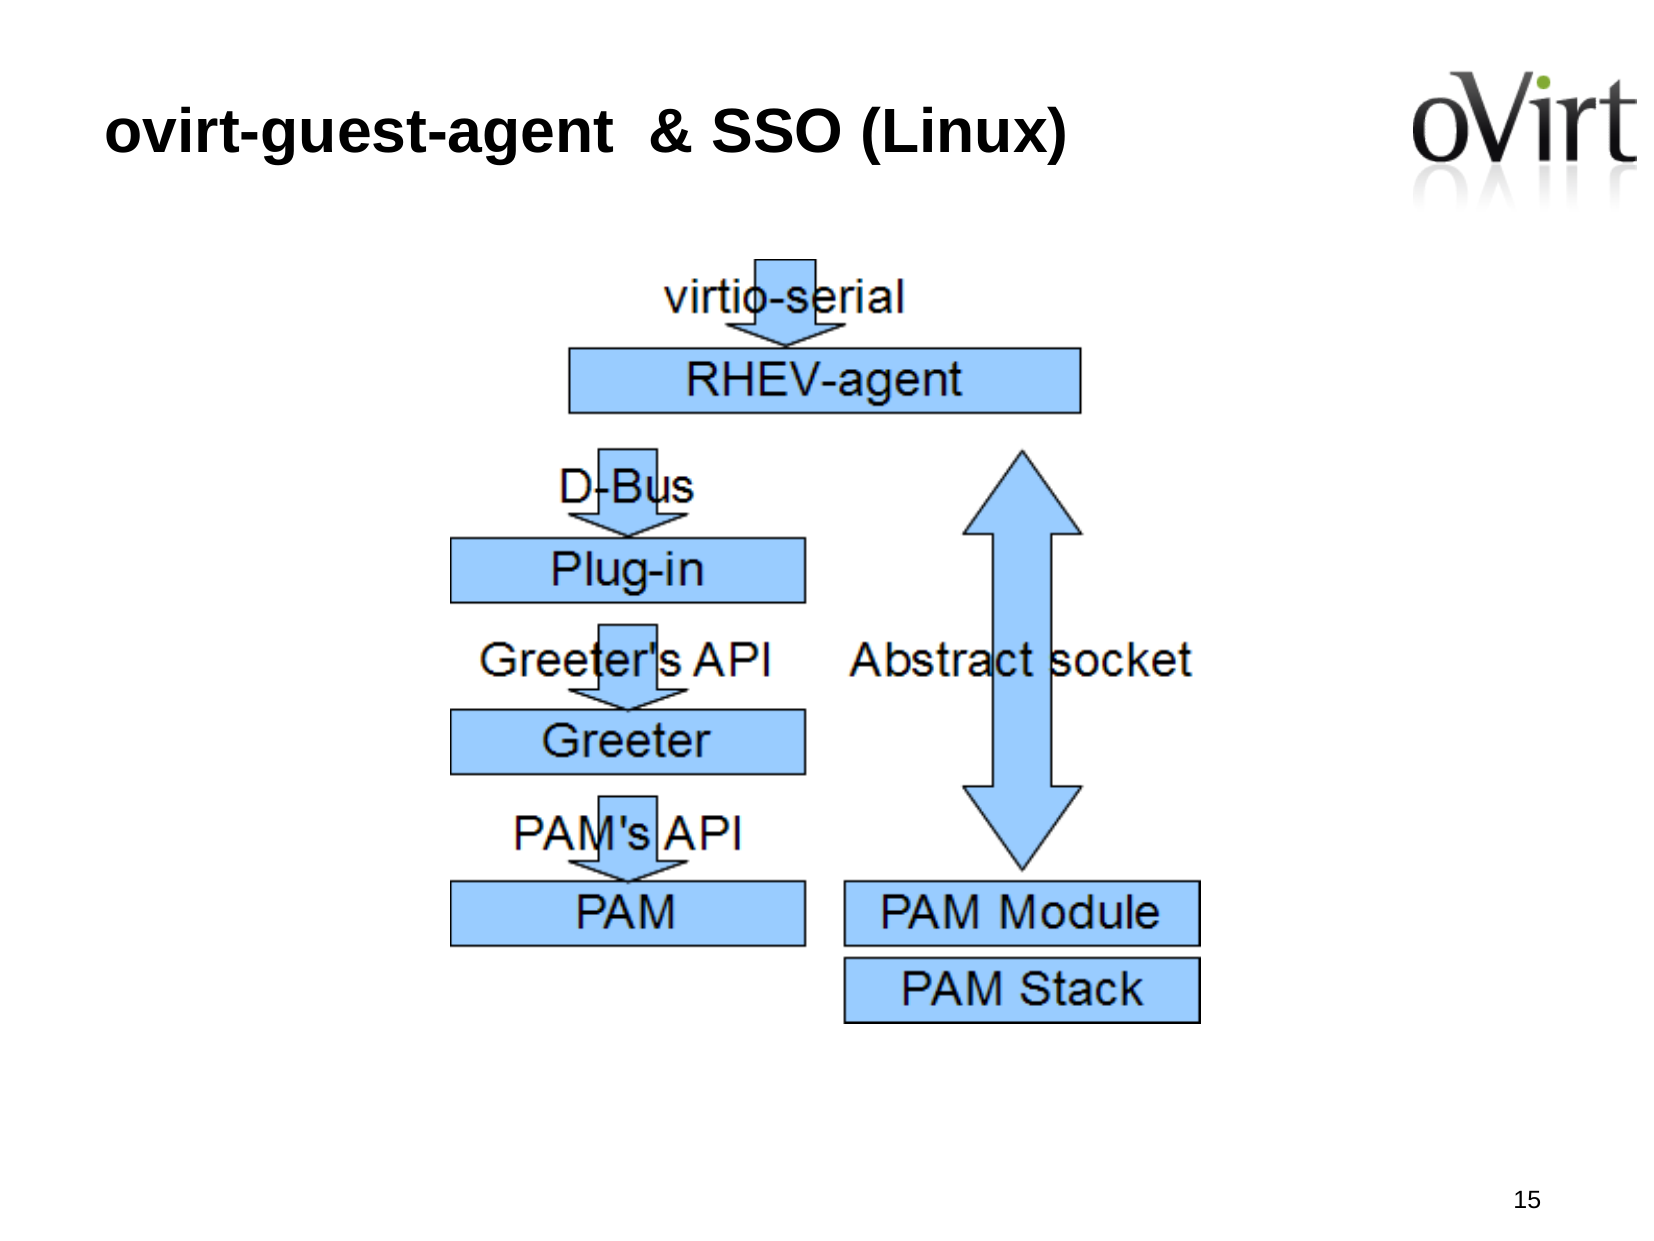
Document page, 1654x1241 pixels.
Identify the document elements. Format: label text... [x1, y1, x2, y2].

title ovirt-guest-agent & SSO (Linux) [82, 37, 1303, 226]
picture [450, 259, 1201, 1024]
picture [1413, 63, 1637, 212]
